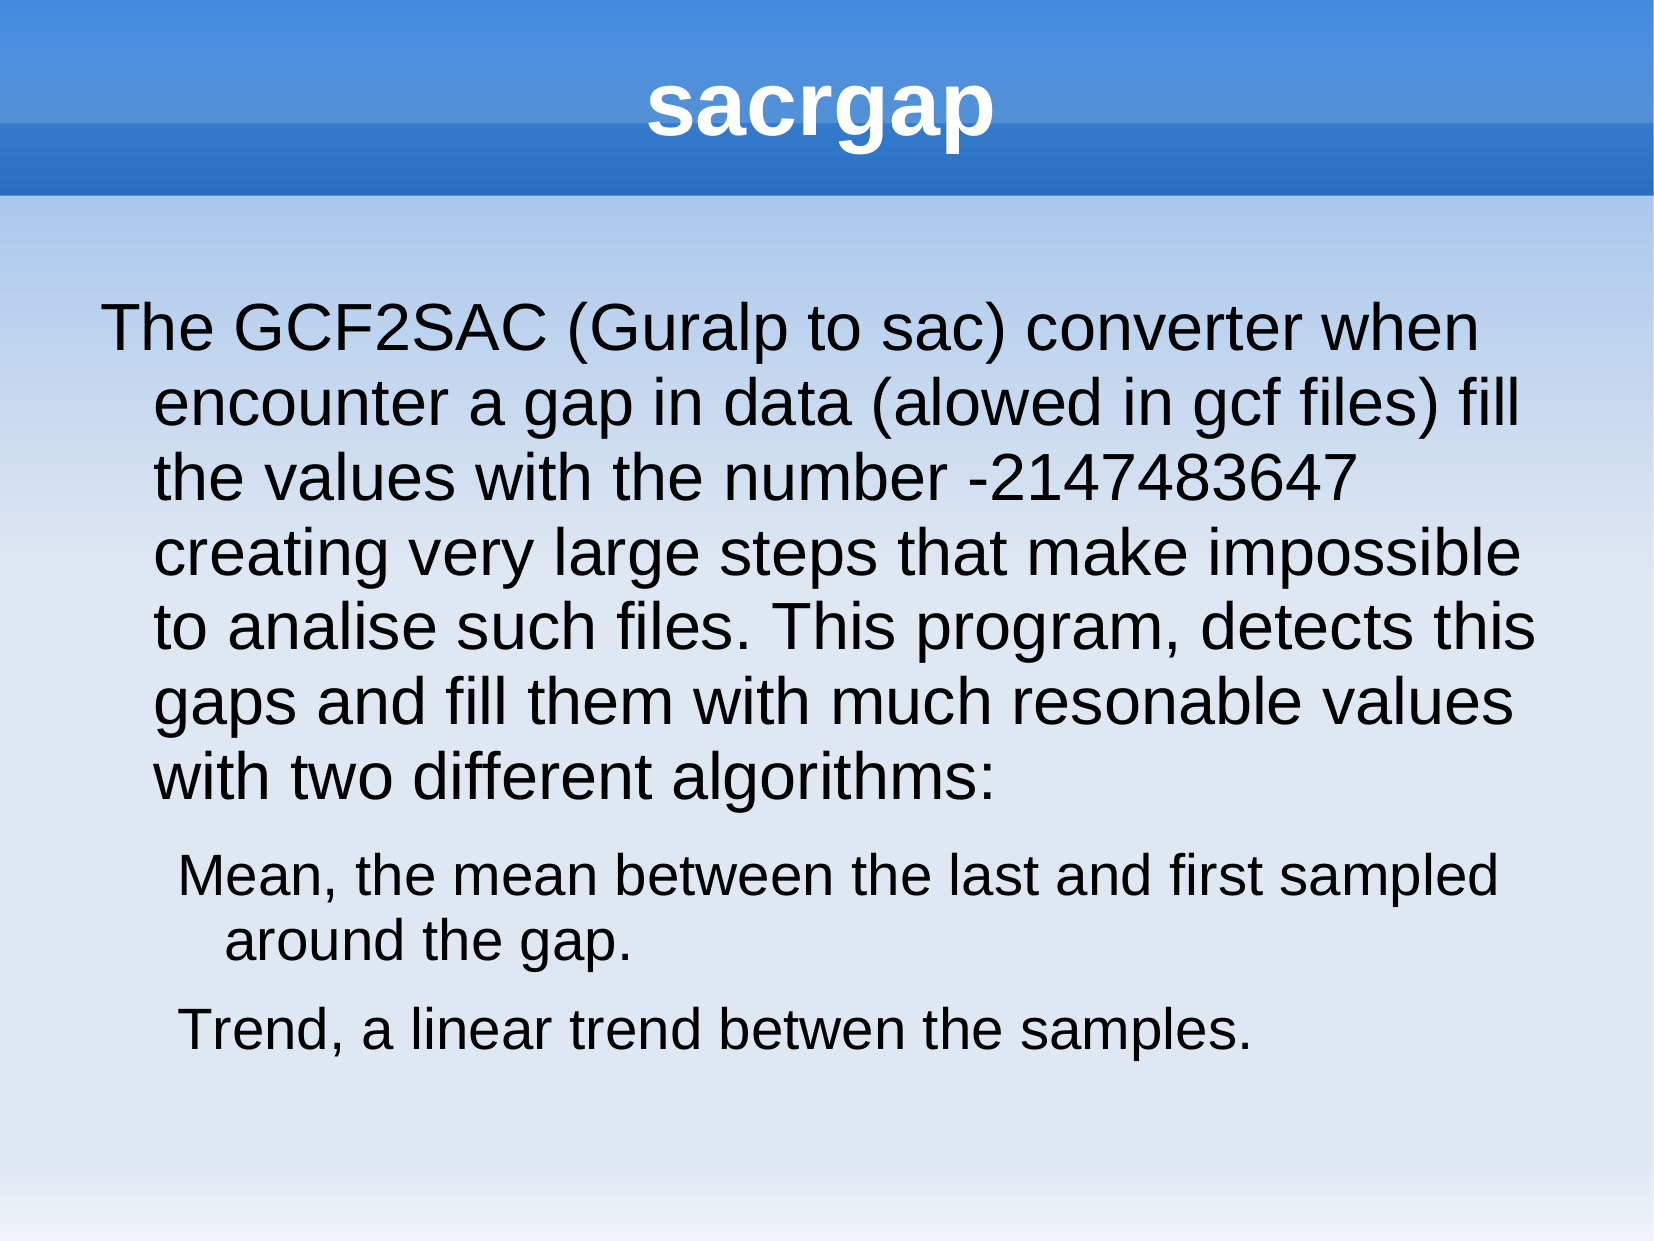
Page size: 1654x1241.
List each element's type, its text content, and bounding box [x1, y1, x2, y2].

picture [0, 0, 1654, 1241]
title sacrgap [76, 0, 1565, 208]
list The GCF2SAC (Guralp to sac) converter when encounter a gap in data (alowed in gcf files) fill the values with the number -2147483647 creating very large steps that make impossible to analise such files. This program, detects this gaps and fill them with much resonable values with two different algorithms: Mean, the mean between the last and first sampled around the gap. Trend, a linear trend betwen the samples. [82, 290, 1571, 1109]
